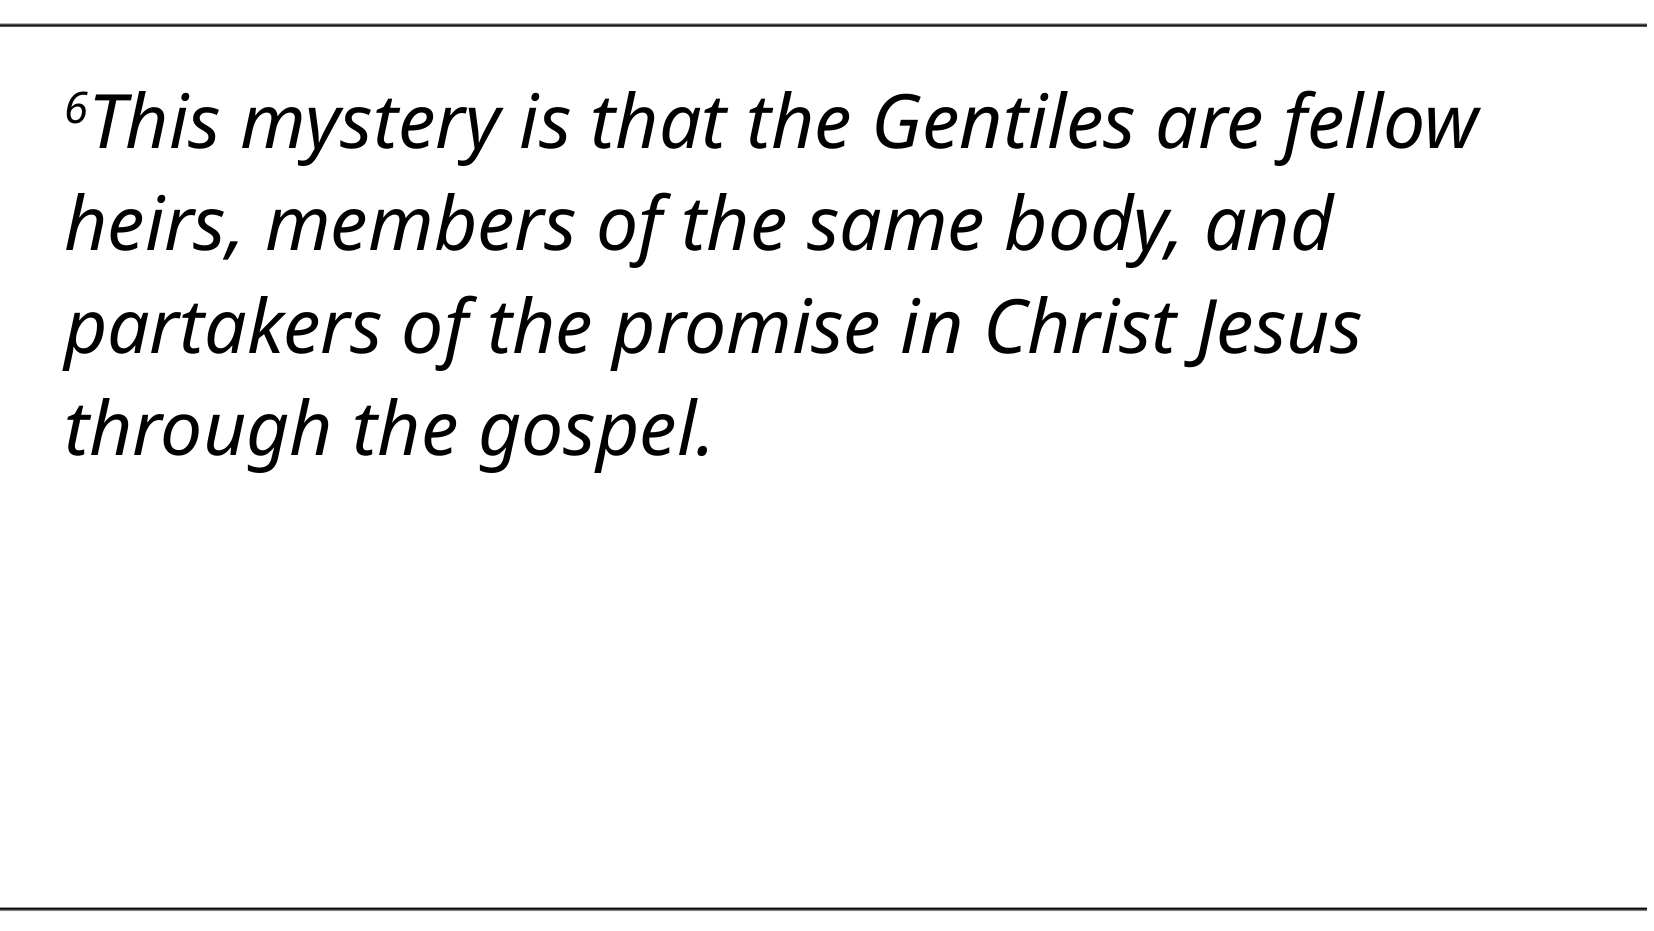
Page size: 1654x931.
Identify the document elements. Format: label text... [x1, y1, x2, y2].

picture [0, 2, 1647, 931]
text_box 6This mystery is that the Gentiles are fellow heirs, members of the same body, and partakers of the promise in Christ Jesus through the gospel. [49, 60, 1595, 475]
